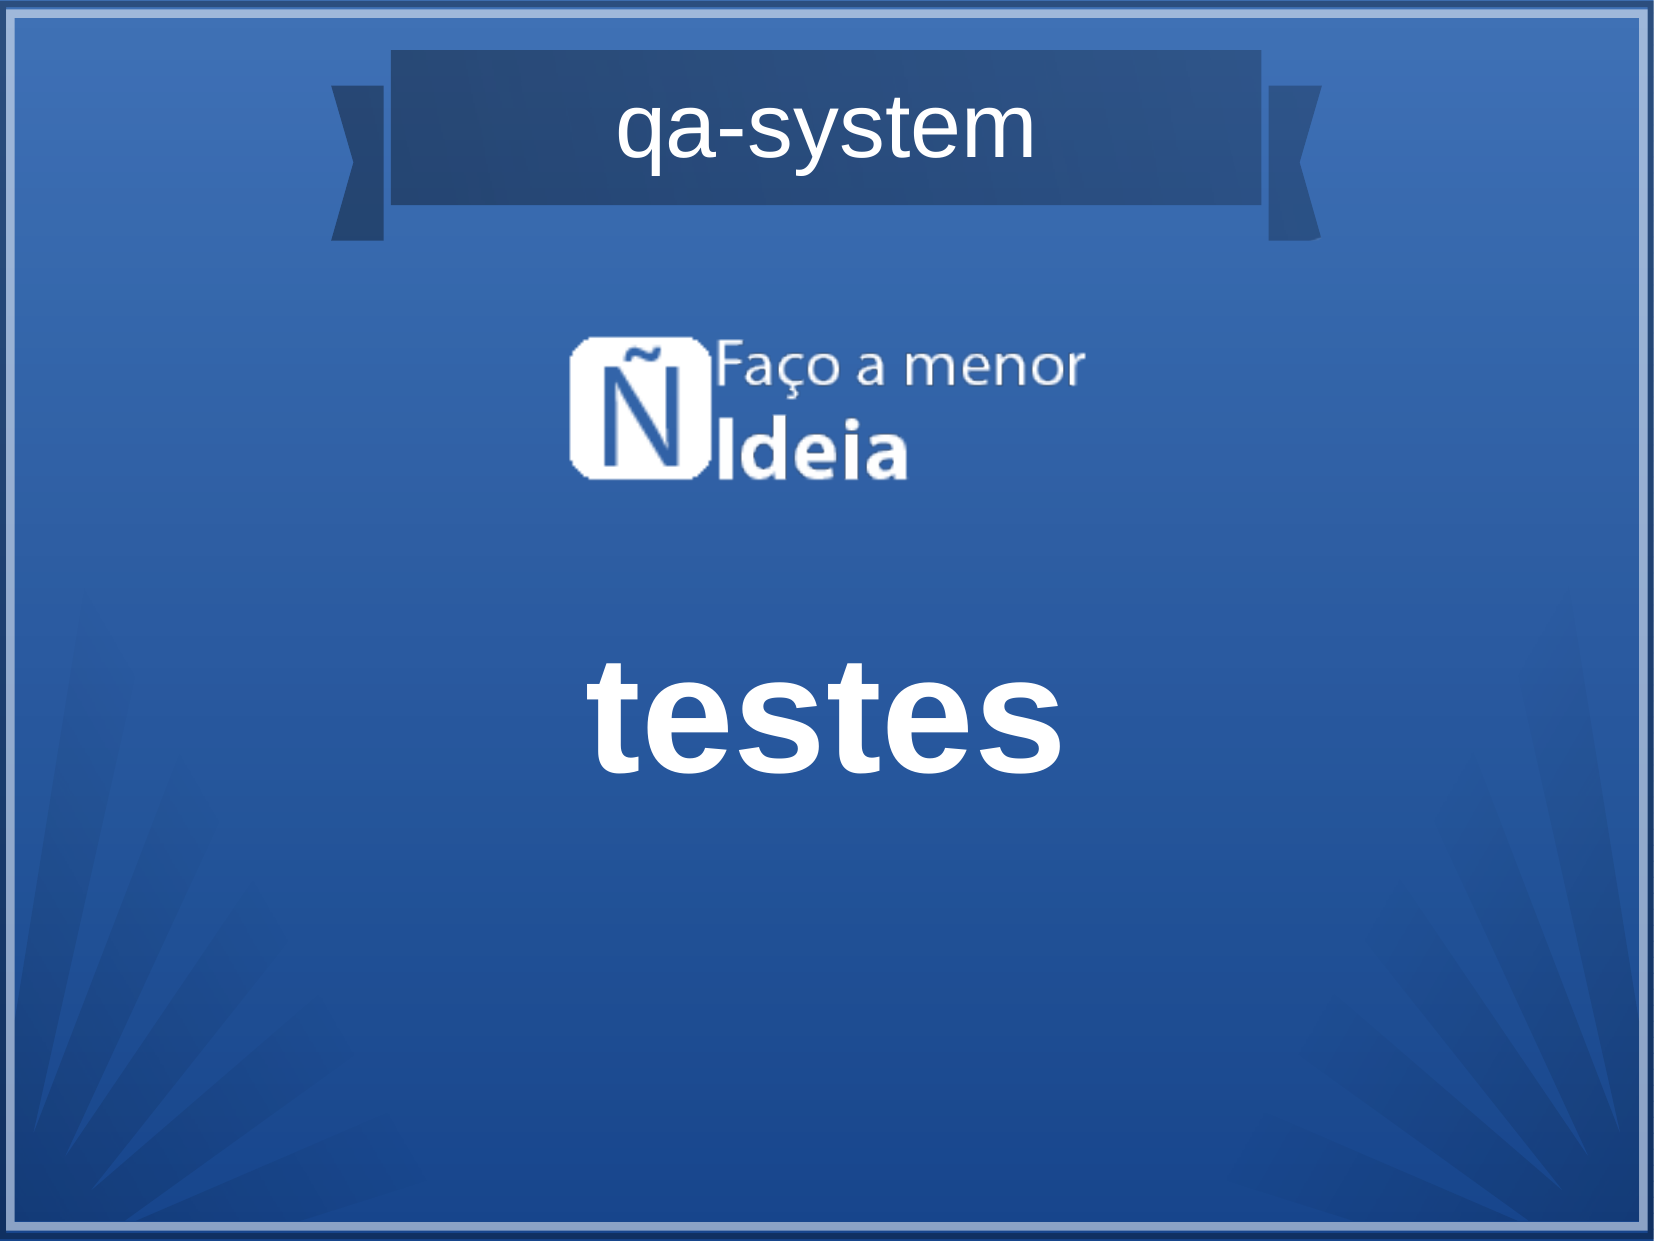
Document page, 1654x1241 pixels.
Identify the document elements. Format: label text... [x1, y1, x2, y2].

picture [560, 330, 1094, 491]
title qa-system [389, 47, 1264, 205]
subtitle testes [82, 299, 1571, 1130]
